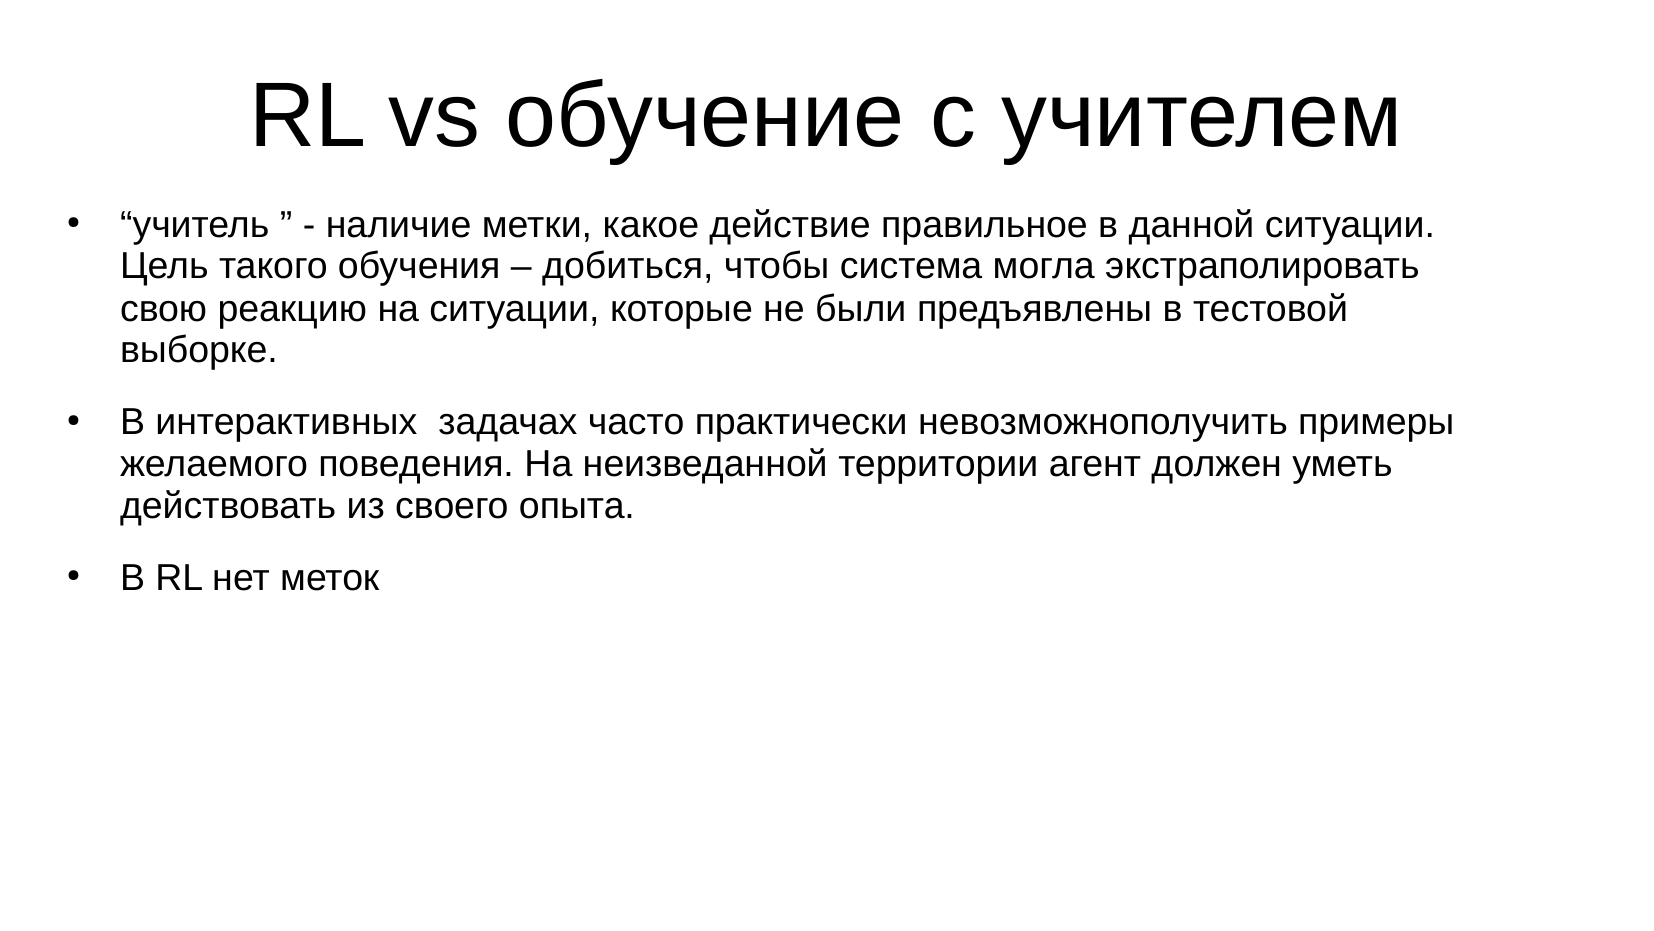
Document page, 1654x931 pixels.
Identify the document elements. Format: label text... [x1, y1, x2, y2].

title RL vs обучение с учителем [82, 37, 1571, 193]
list “учитель ” - наличие метки, какое действие правильное в данной ситуации. Цель такого обучения – добиться, чтобы система могла экстраполировать свою реакцию на ситуации, которые не были предъявлены в тестовой выборке. В интерактивных задачах часто практически невозможнополучить примеры желаемого поведения. На неизведанной территории агент должен уметь действовать из своего опыта. В RL нет меток [49, 202, 1516, 871]
